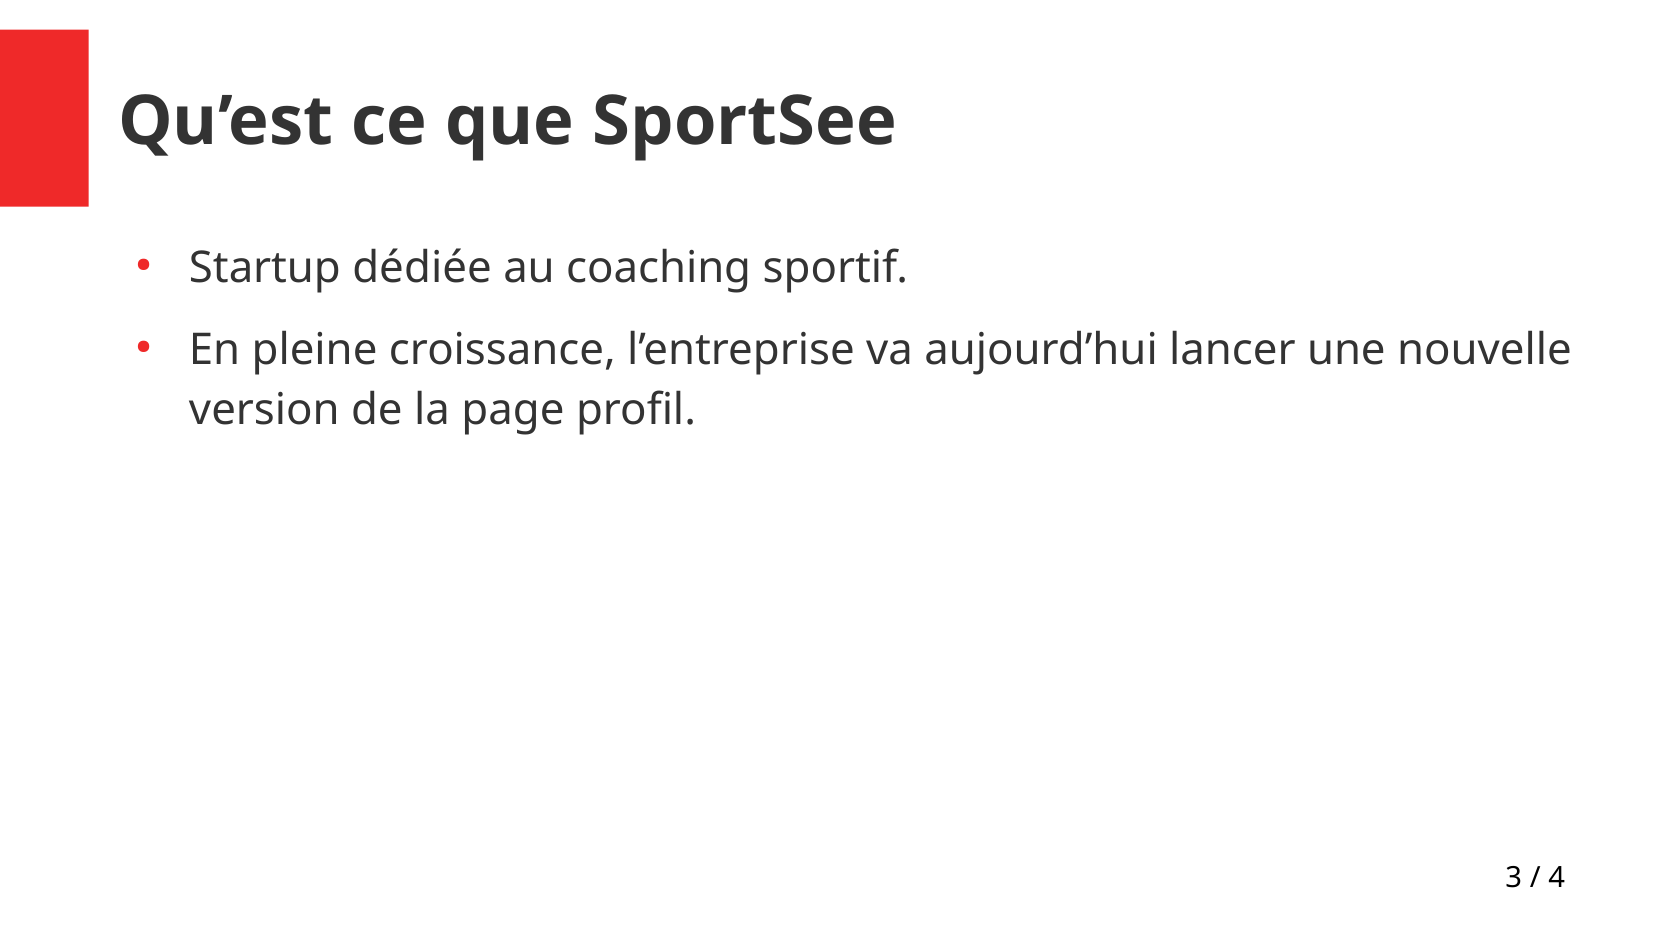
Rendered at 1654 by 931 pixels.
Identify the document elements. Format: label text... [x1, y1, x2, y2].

title Qu’est ce que SportSee [118, 29, 1595, 207]
list Startup dédiée au coaching sportif. En pleine croissance, l’entreprise va aujourd’hui lancer une nouvelle version de la page profil. [118, 236, 1595, 798]
